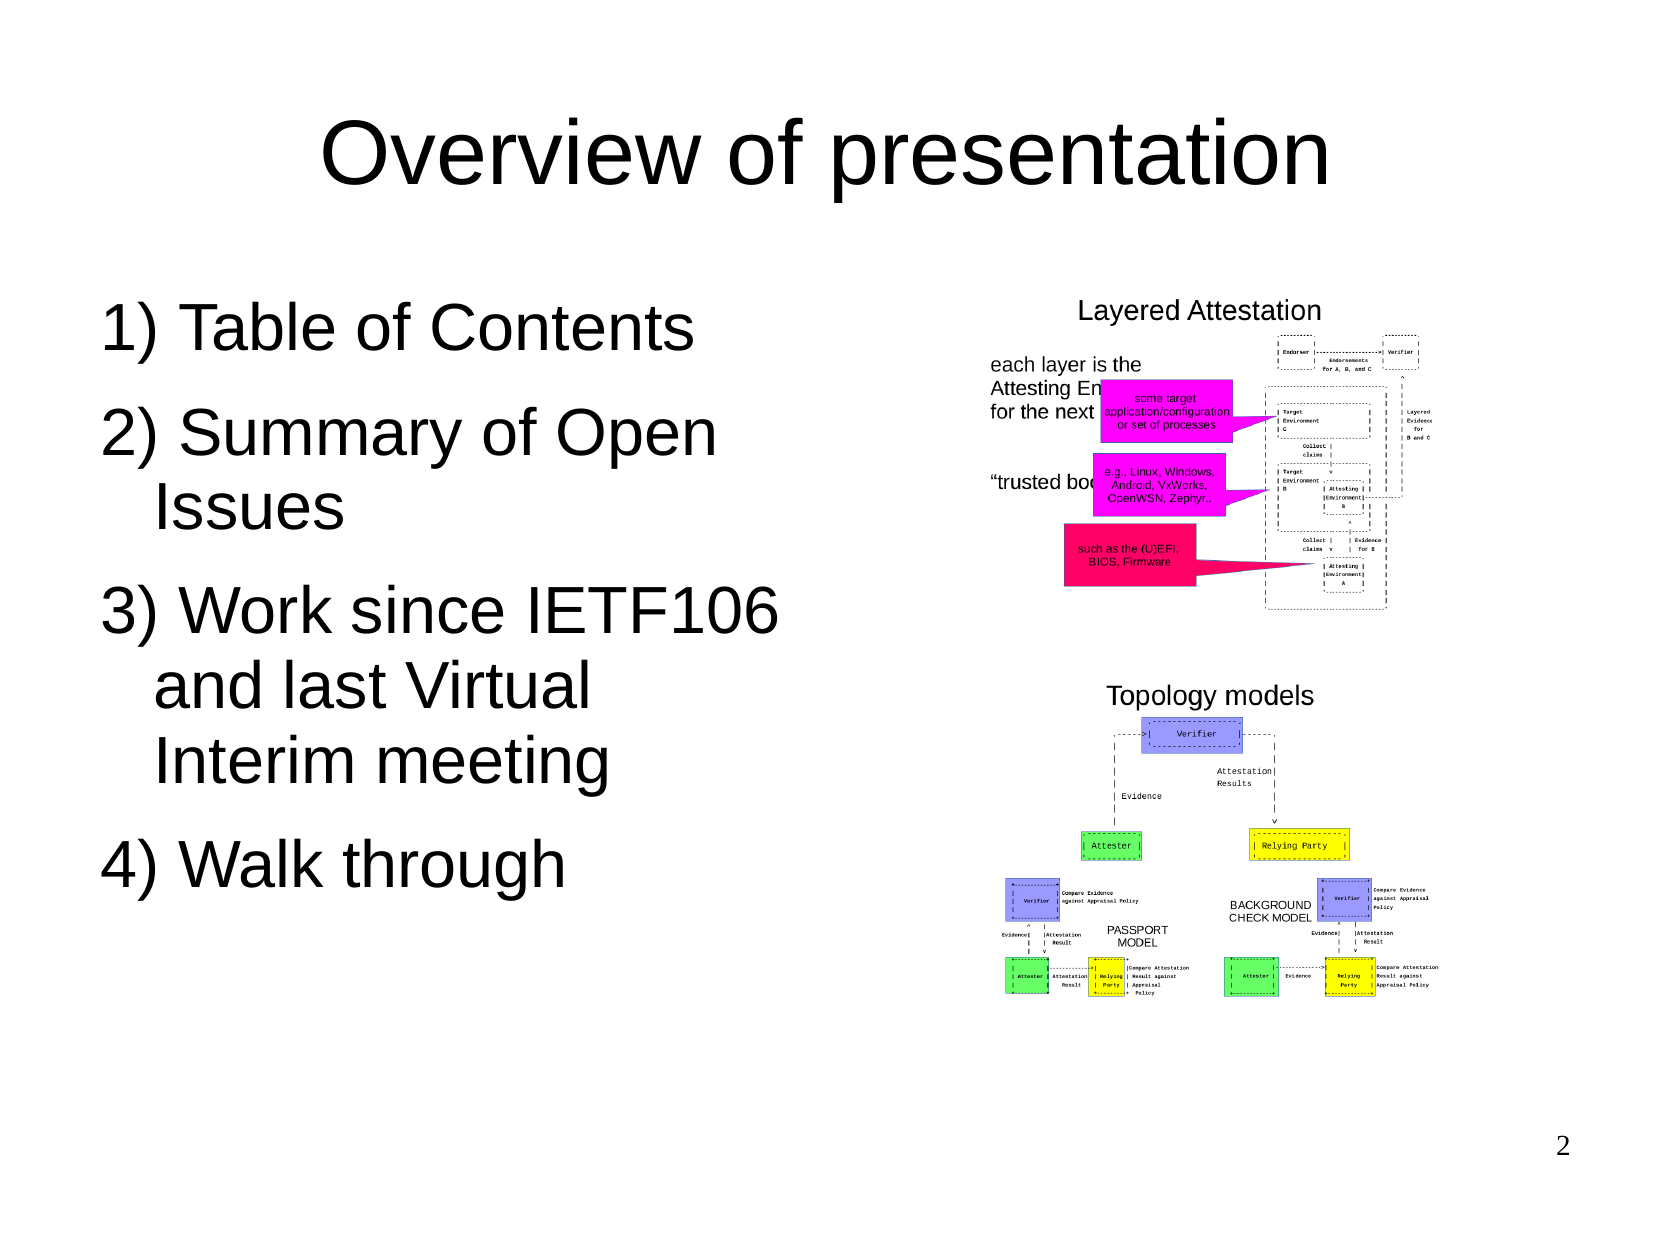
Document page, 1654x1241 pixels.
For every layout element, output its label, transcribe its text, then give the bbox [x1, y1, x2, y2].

picture [971, 665, 1446, 1009]
list Table of Contents Summary of Open Issues Work since IETF106 and last Virtual Interim meeting Walk through [82, 290, 809, 1010]
title Overview of presentation [82, 49, 1571, 257]
picture [984, 290, 1432, 634]
